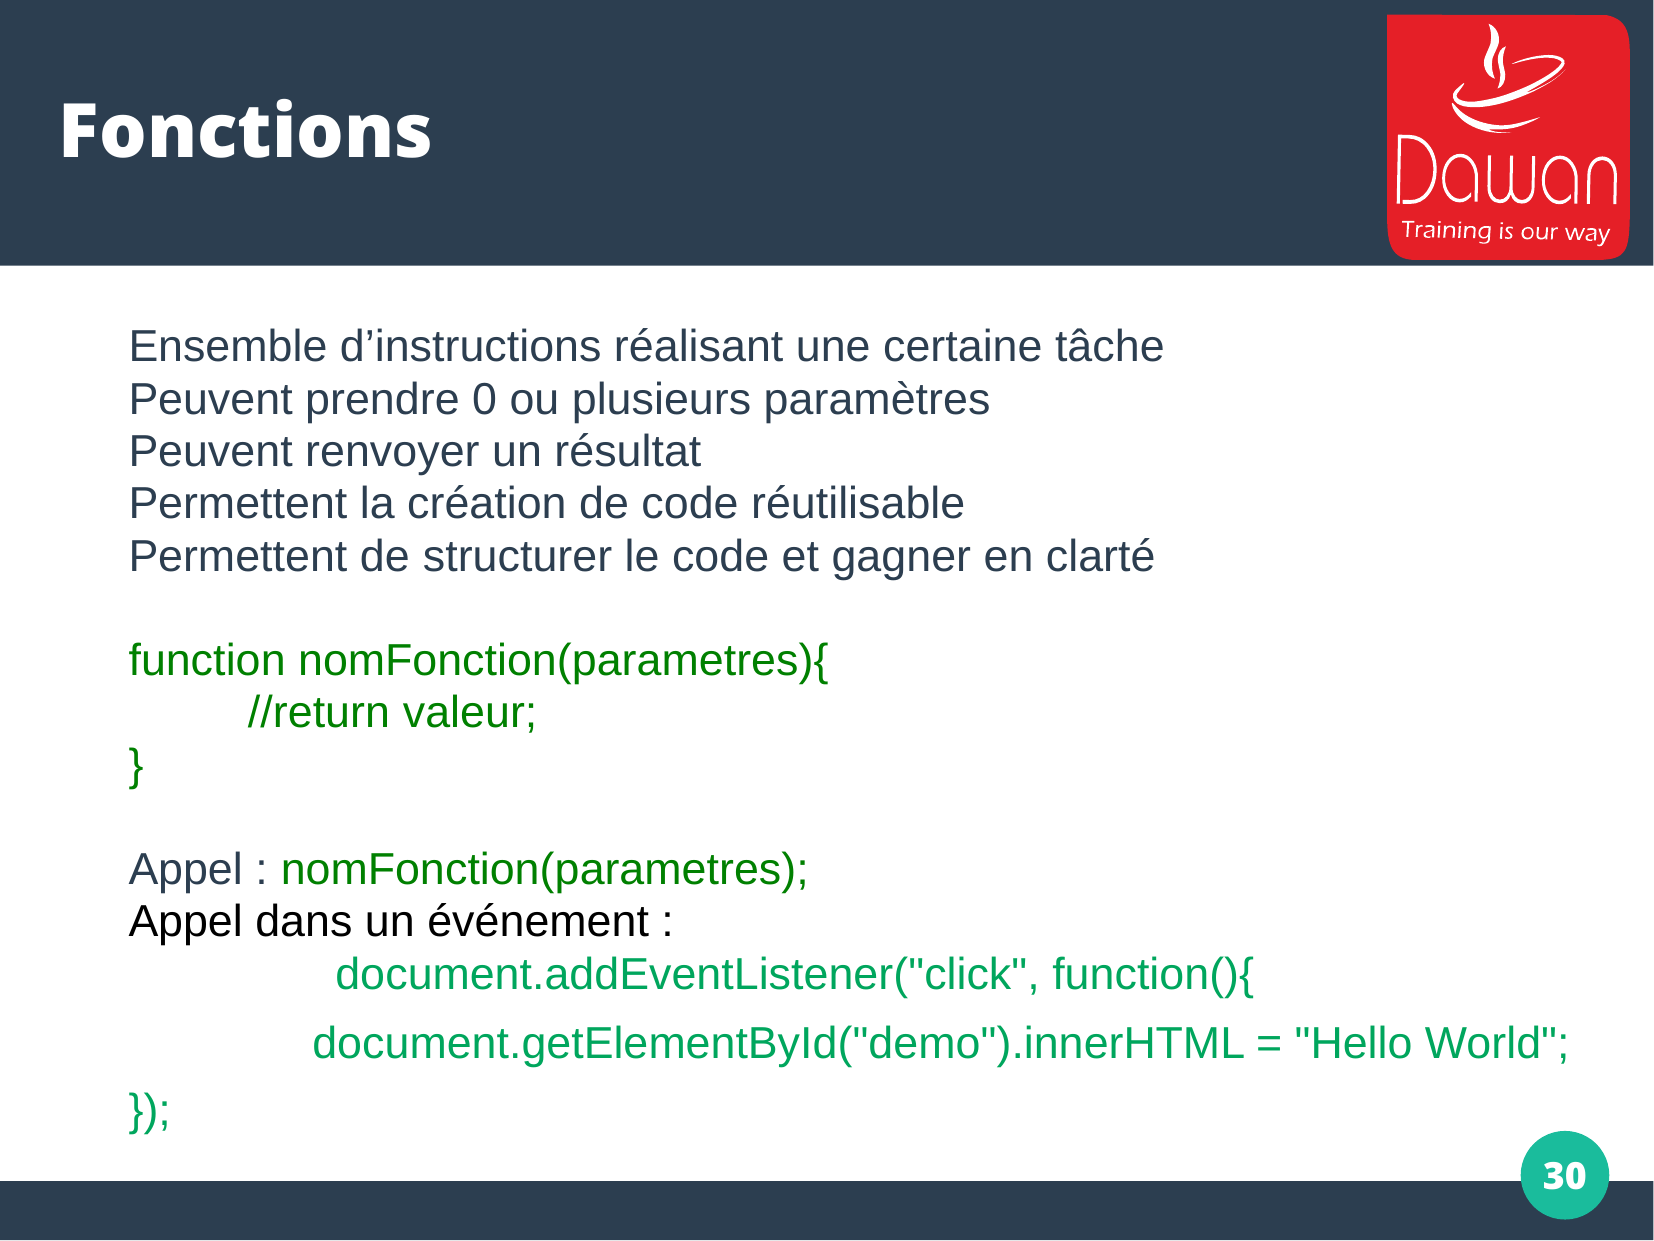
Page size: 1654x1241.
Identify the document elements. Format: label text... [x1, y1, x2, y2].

title Fonctions [59, 49, 1387, 207]
list Ensemble d’instructions réalisant une certaine tâche Peuvent prendre 0 ou plusieurs paramètres Peuvent renvoyer un résultat Permettent la création de code réutilisable Permettent de structurer le code et gagner en clarté function nomFonction(parametres){ //return valeur; } Appel : nomFonction(parametres); Appel dans un événement : document.addEventListener("click", function(){ document.getElementById("demo").innerHTML = "Hello World"; }); [59, 324, 1595, 1152]
picture [1387, 14, 1630, 260]
